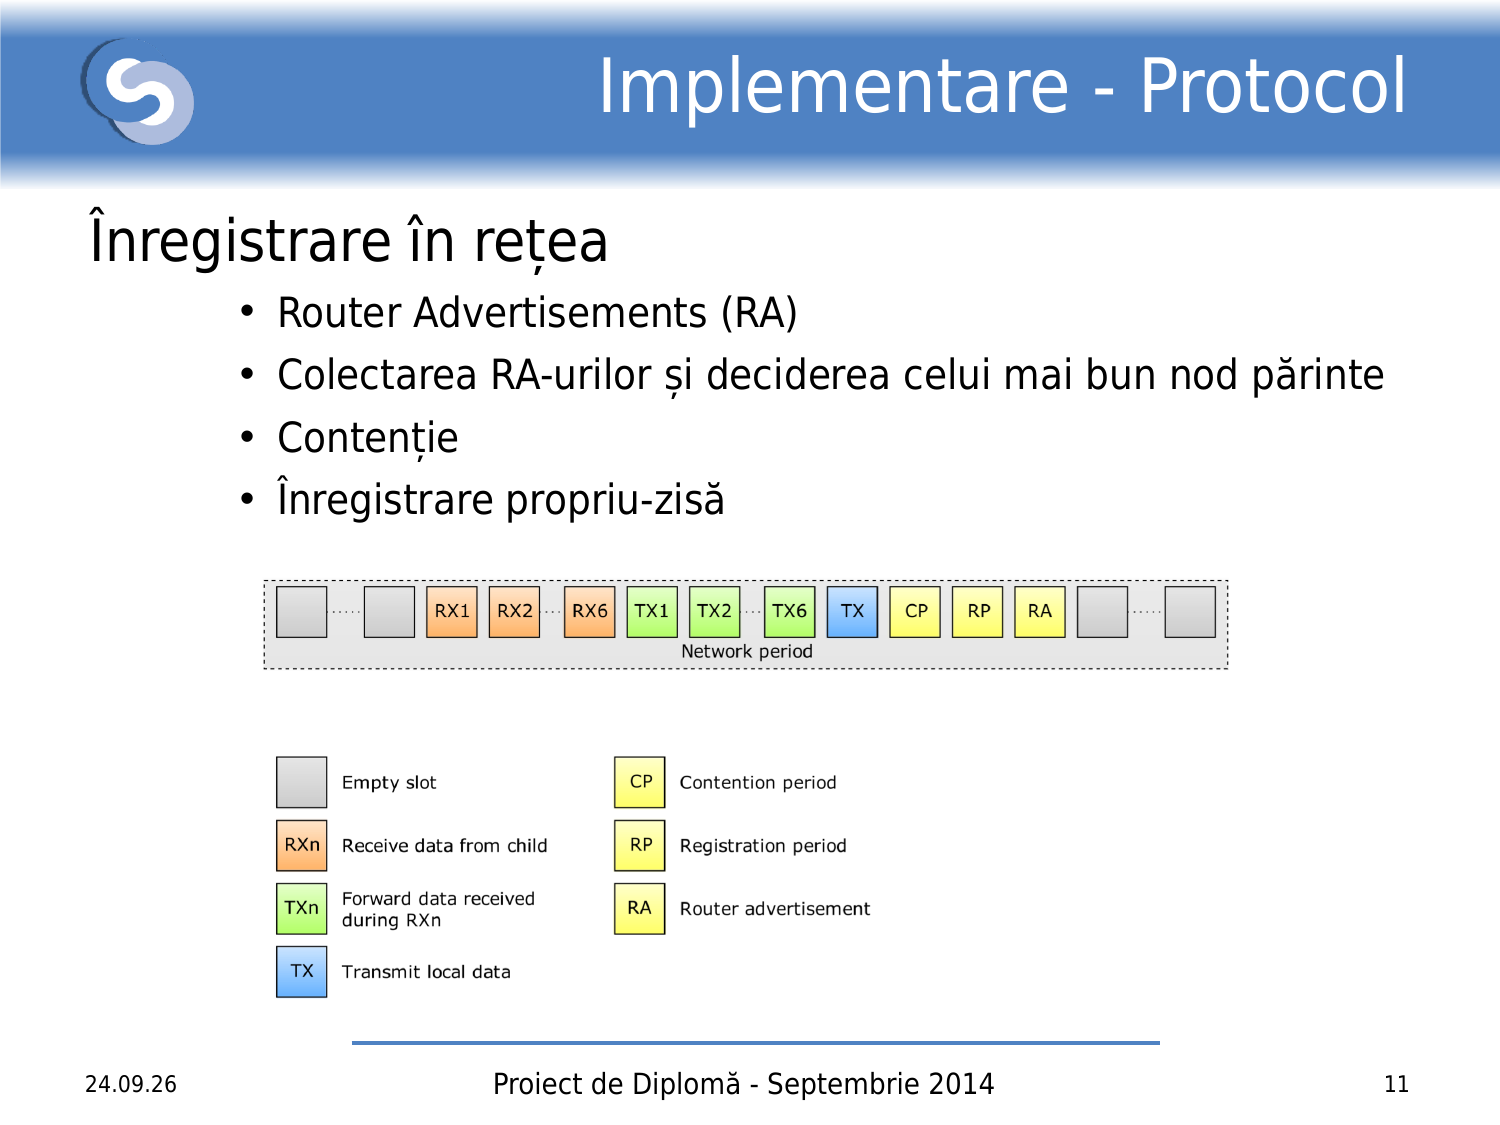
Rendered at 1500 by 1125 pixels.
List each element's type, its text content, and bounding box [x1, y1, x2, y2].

title Implementare - Protocol [199, 11, 1425, 155]
list Înregistrare în rețea Router Advertisements (RA) Colectarea RA-urilor și deciderea celui mai bun nod părinte Contenție Înregistrare propriu-zisă [75, 195, 1426, 531]
picture [0, 0, 1500, 189]
picture [250, 558, 1241, 1010]
